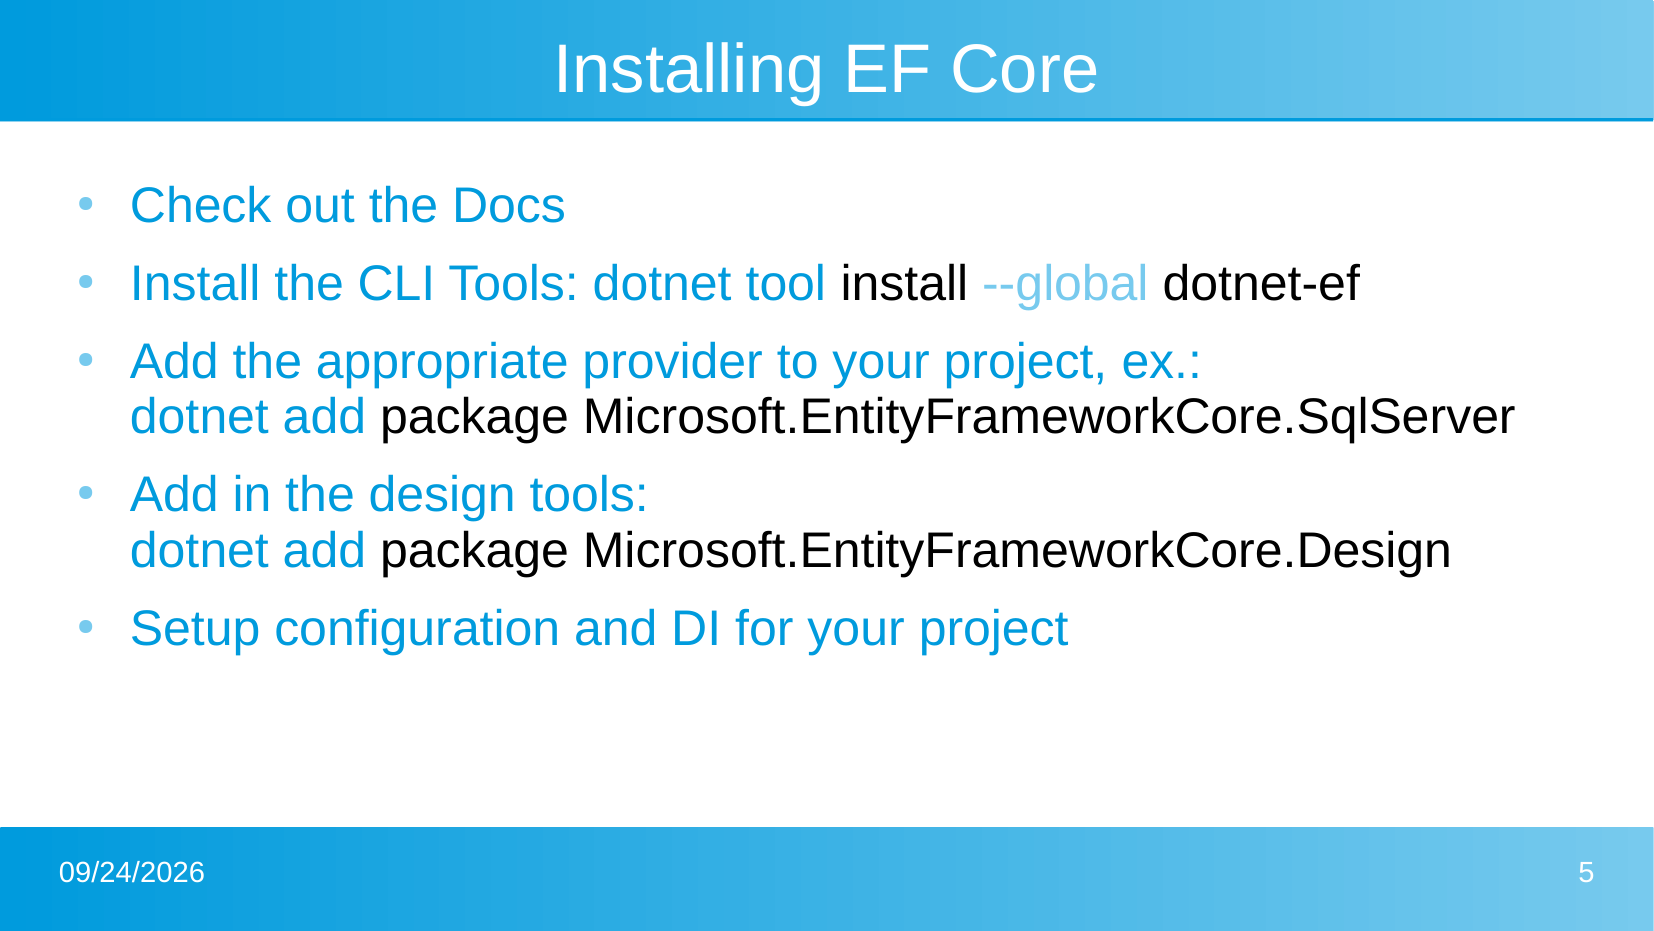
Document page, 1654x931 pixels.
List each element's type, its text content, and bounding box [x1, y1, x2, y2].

list Check out the Docs Install the CLI Tools: dotnet tool install --global dotnet-ef Add the appropriate provider to your project, ex.: dotnet add package Microsoft.EntityFrameworkCore.SqlServer Add in the design tools: dotnet add package Microsoft.EntityFrameworkCore.Design Setup configuration and DI for your project [59, 177, 1595, 768]
title Installing EF Core [59, 29, 1595, 108]
